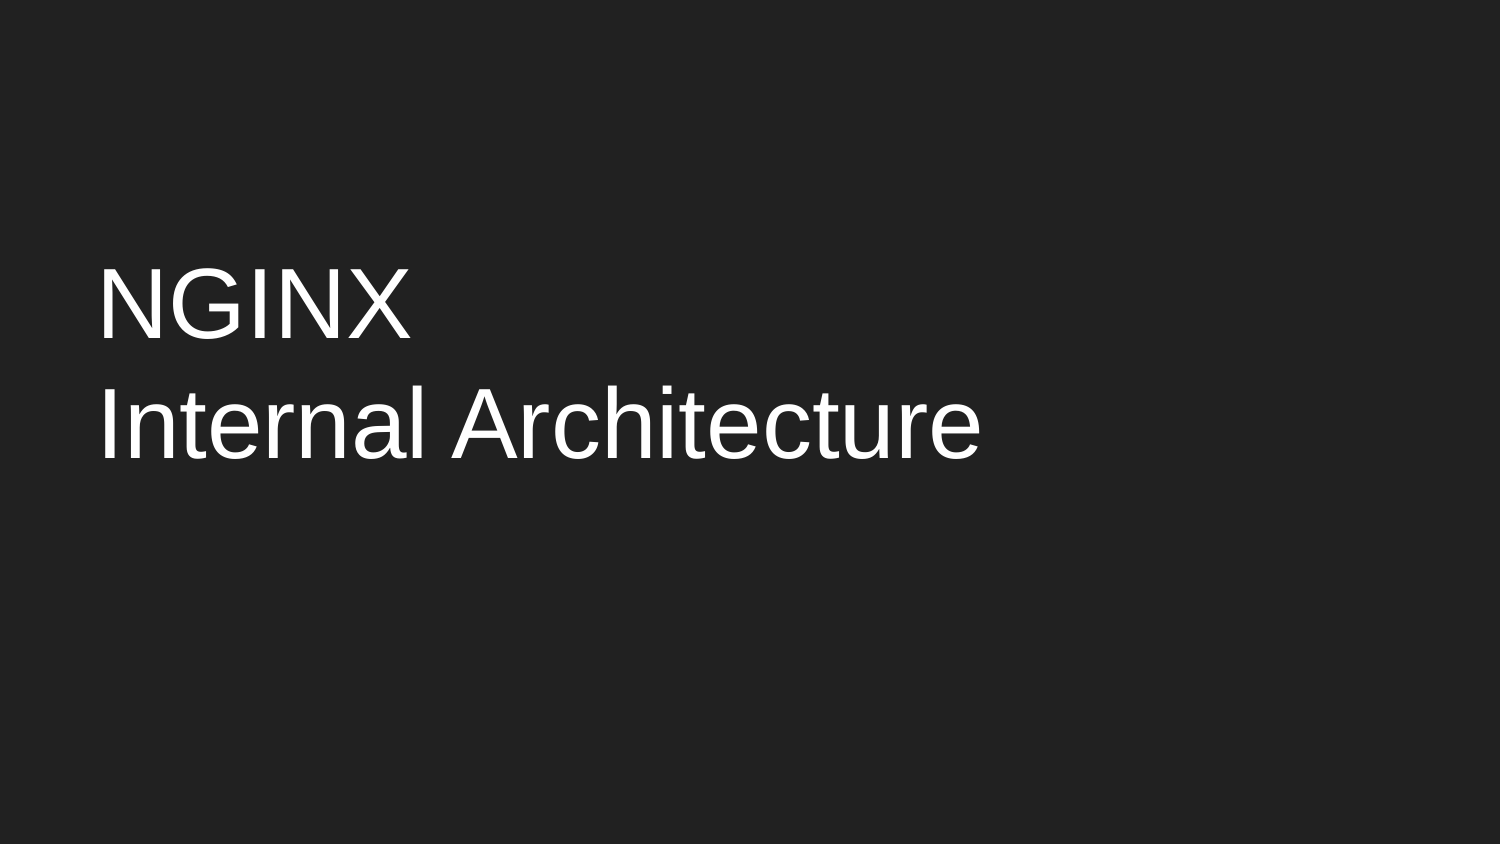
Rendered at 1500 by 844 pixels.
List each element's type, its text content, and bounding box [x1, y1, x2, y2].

title NGINX Internal Architecture [81, 22, 1127, 694]
